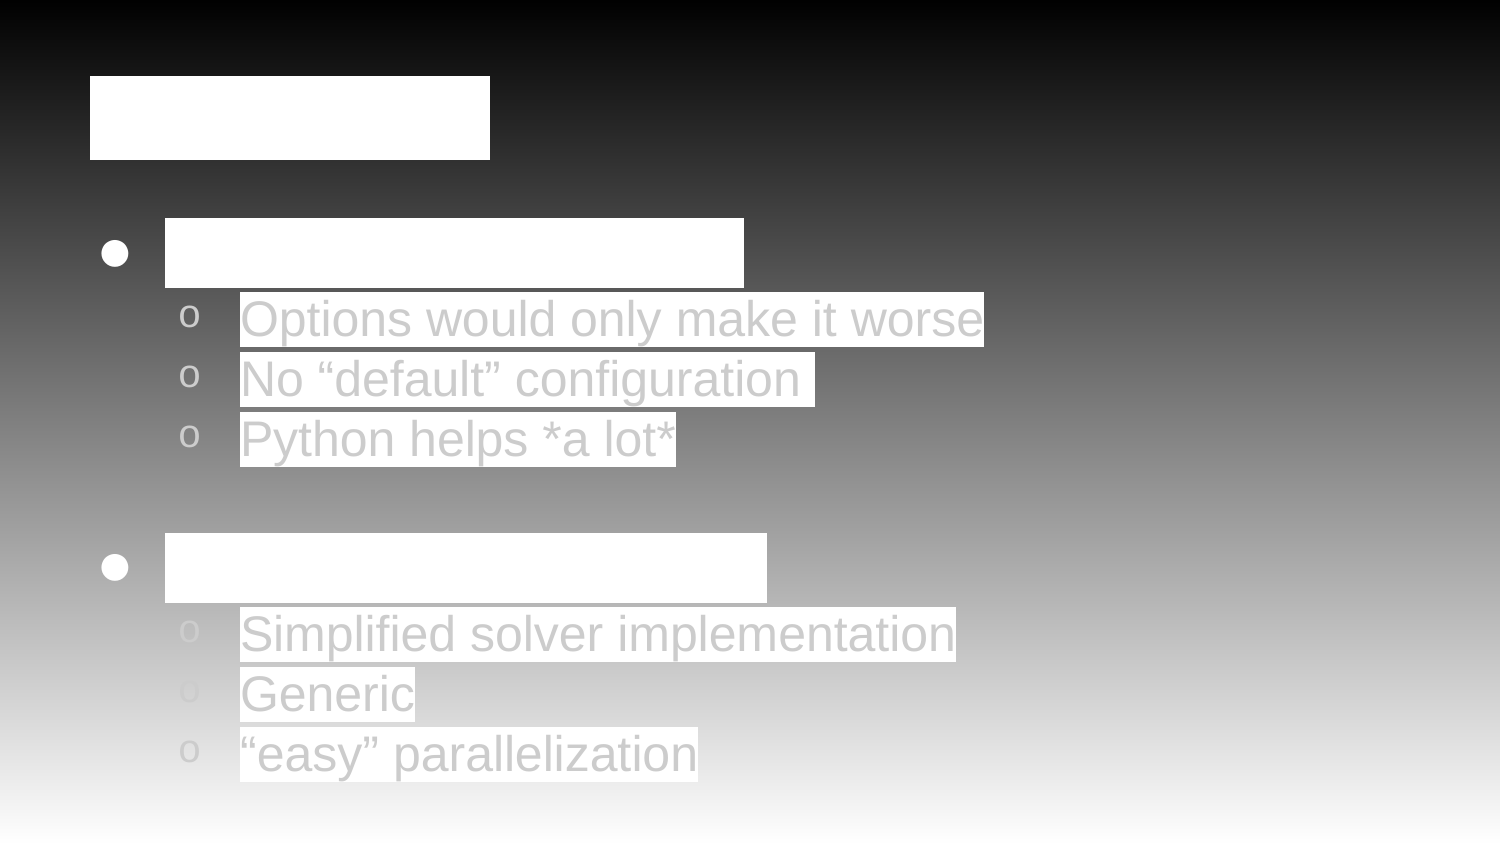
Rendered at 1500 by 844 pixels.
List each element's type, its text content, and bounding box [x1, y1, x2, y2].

title Discussion [75, 33, 1425, 175]
list Lots of components ! Options would only make it worse No “default” configuration Python helps *a lot* Assembly = slow, but: Simplified solver implementation Generic “easy” parallelization [75, 196, 1425, 808]
